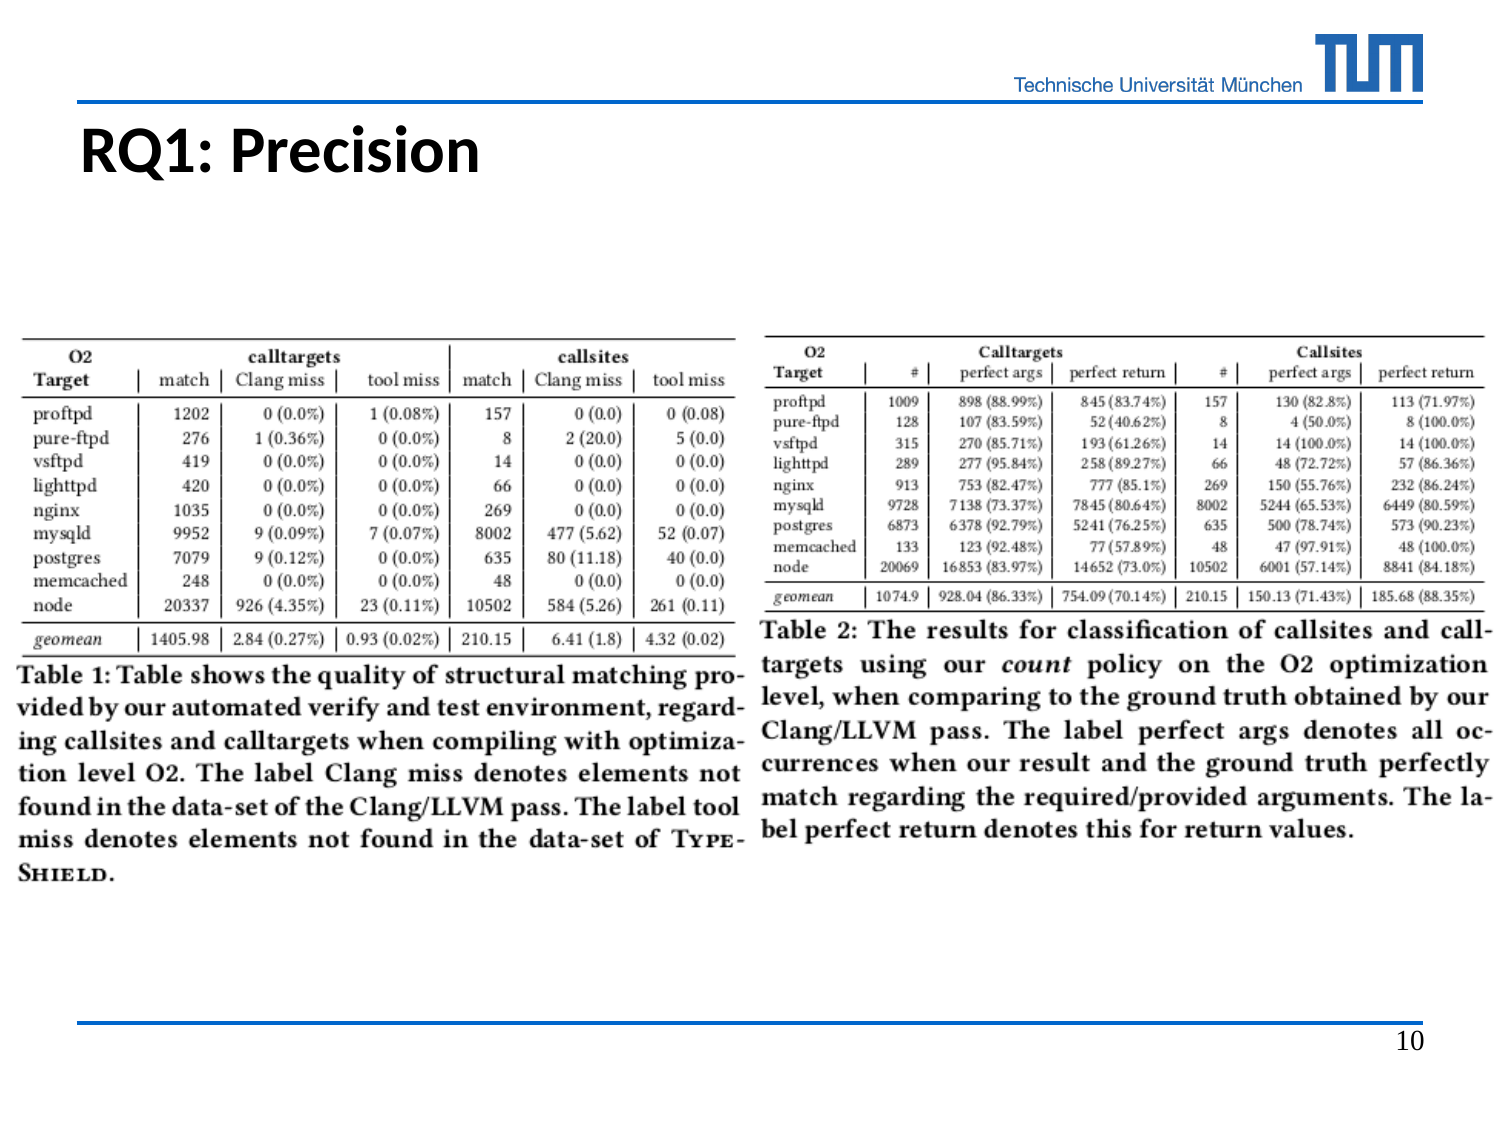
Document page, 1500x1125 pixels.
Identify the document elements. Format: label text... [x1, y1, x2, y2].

picture [6, 299, 1500, 893]
title RQ1: Precision [80, 112, 1419, 200]
picture [1014, 34, 1423, 92]
